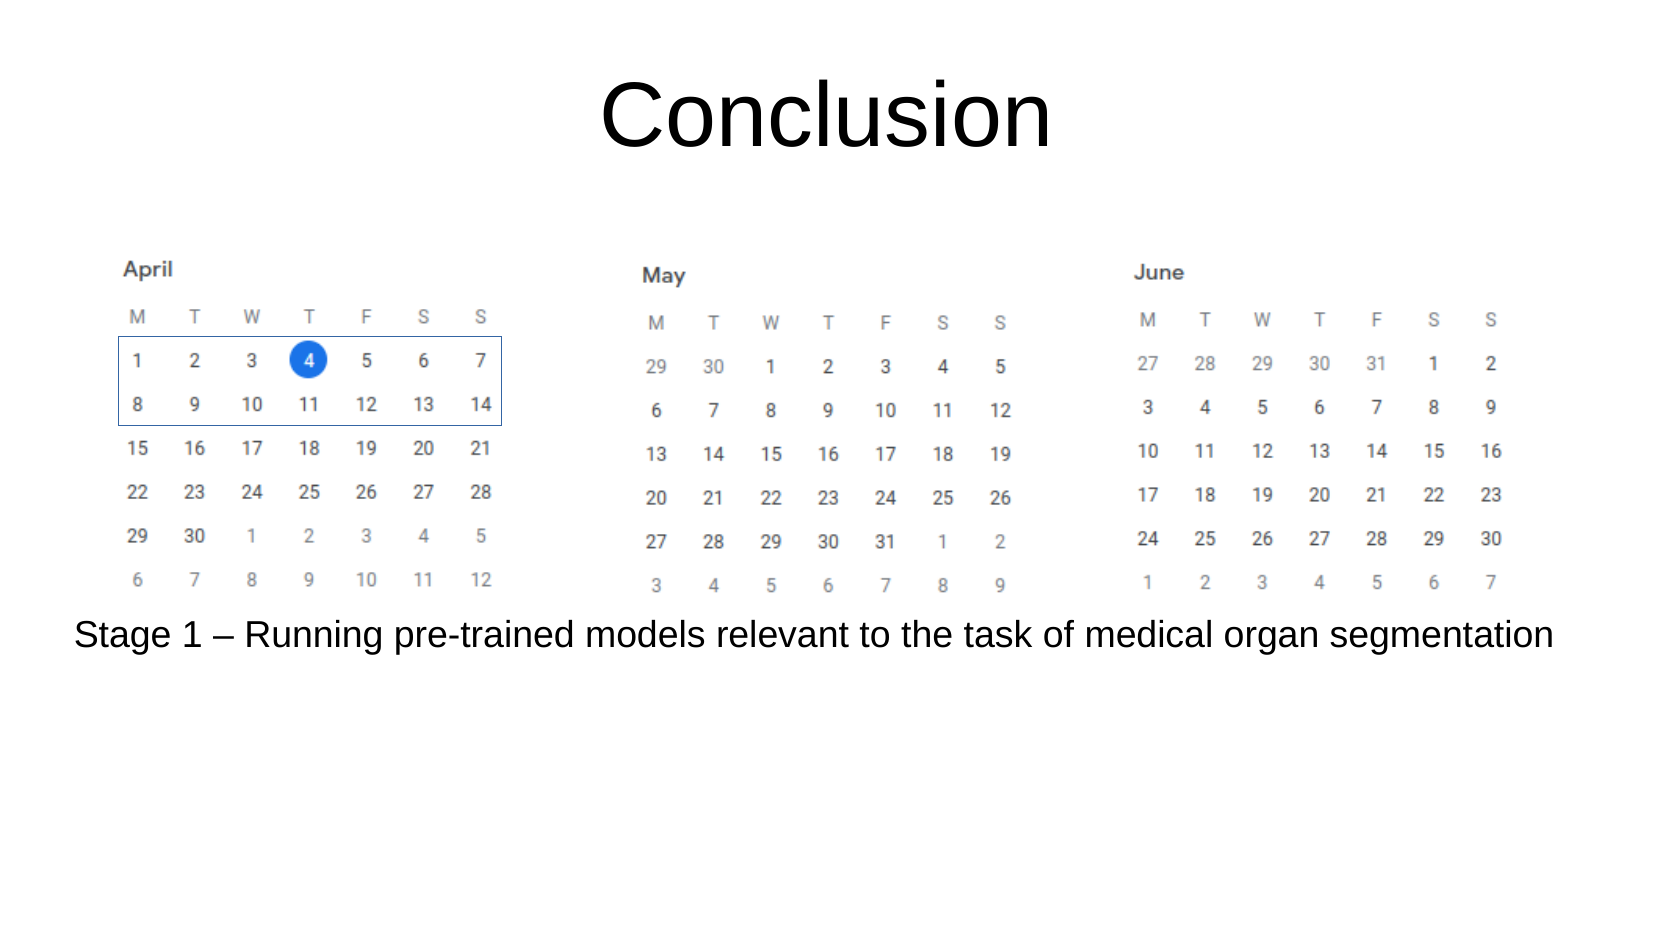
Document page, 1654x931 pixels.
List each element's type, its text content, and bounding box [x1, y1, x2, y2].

title Conclusion [82, 37, 1571, 193]
text_box Stage 1 – Running pre-trained models relevant to the task of medical organ segmentation [59, 606, 1625, 706]
picture [88, 236, 545, 606]
picture [1122, 236, 1538, 606]
picture [617, 236, 1034, 606]
